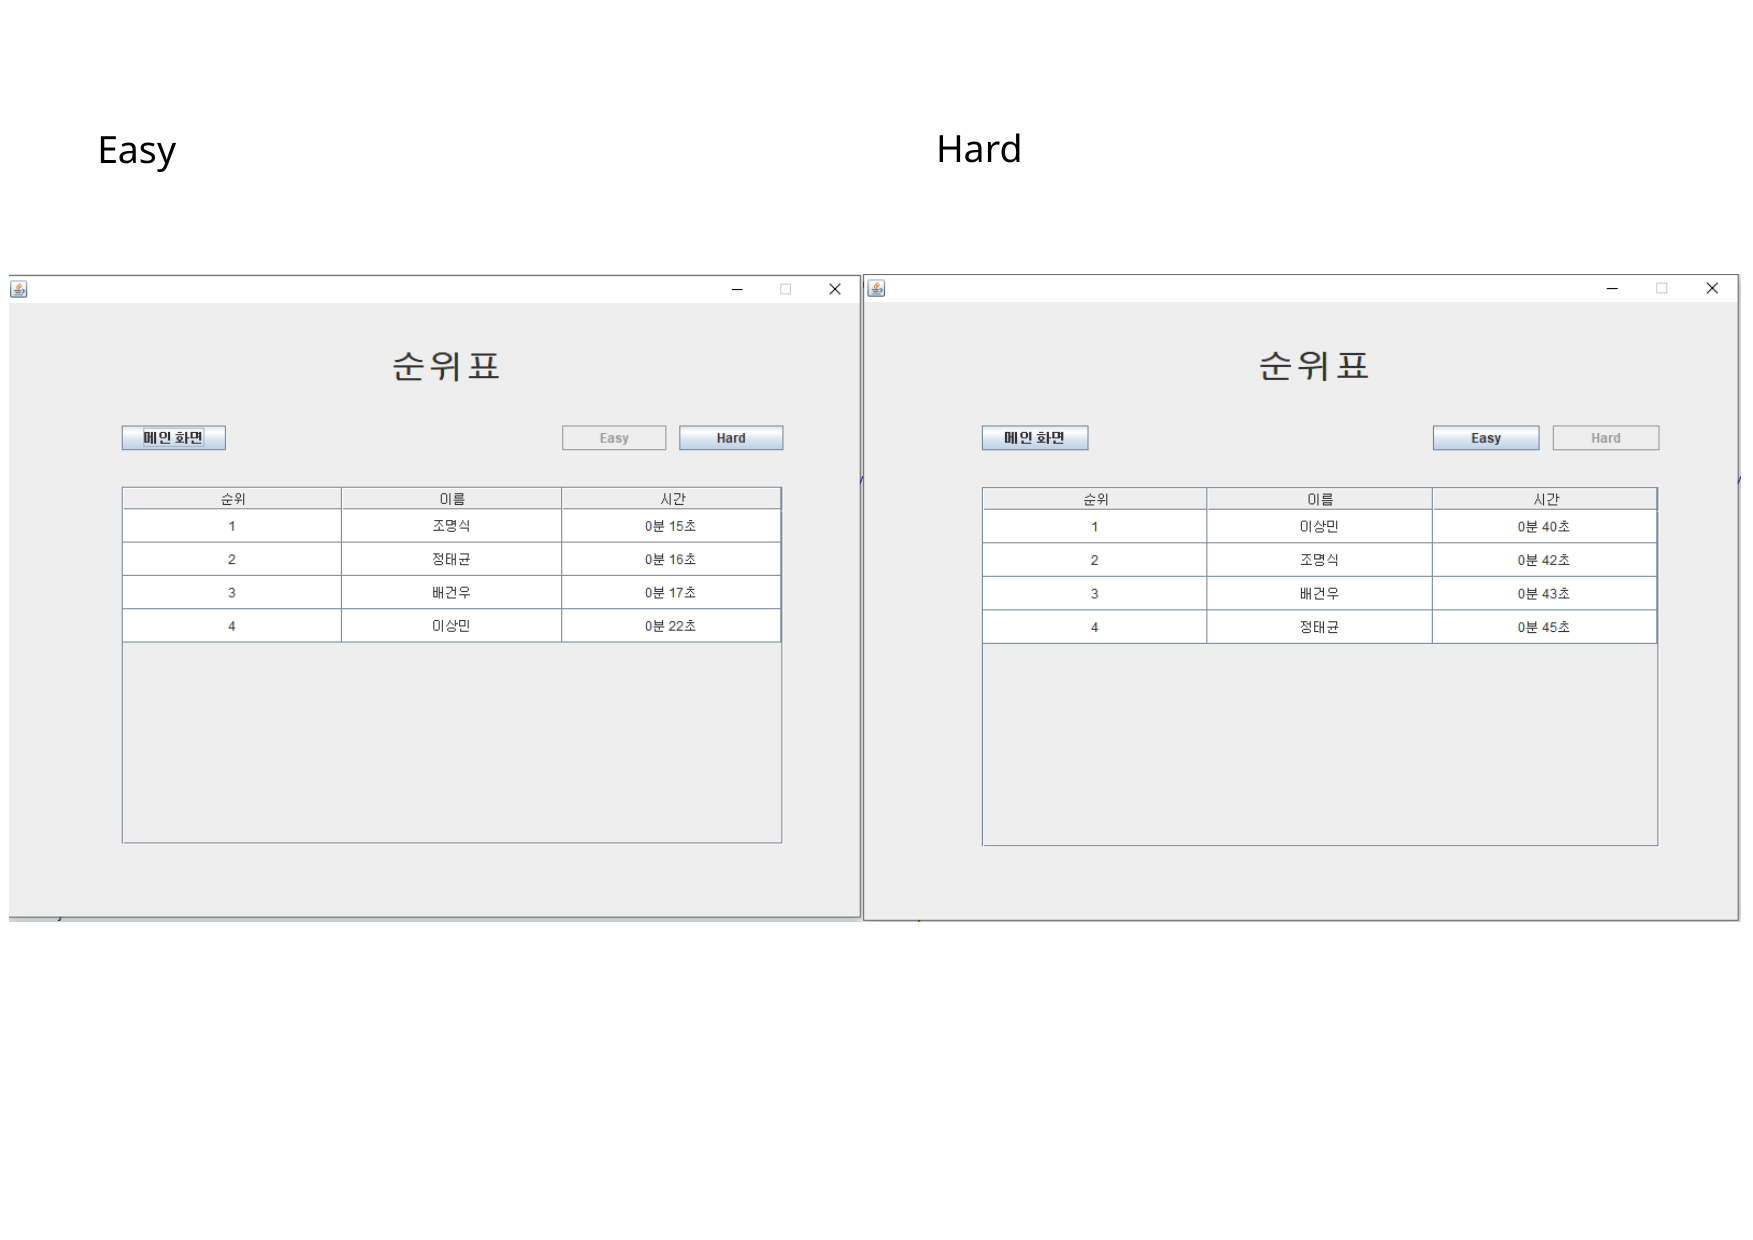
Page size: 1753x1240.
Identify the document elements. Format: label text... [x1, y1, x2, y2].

text_box Easy [82, 118, 744, 177]
text_box Hard [921, 118, 1583, 177]
picture [9, 274, 1741, 922]
